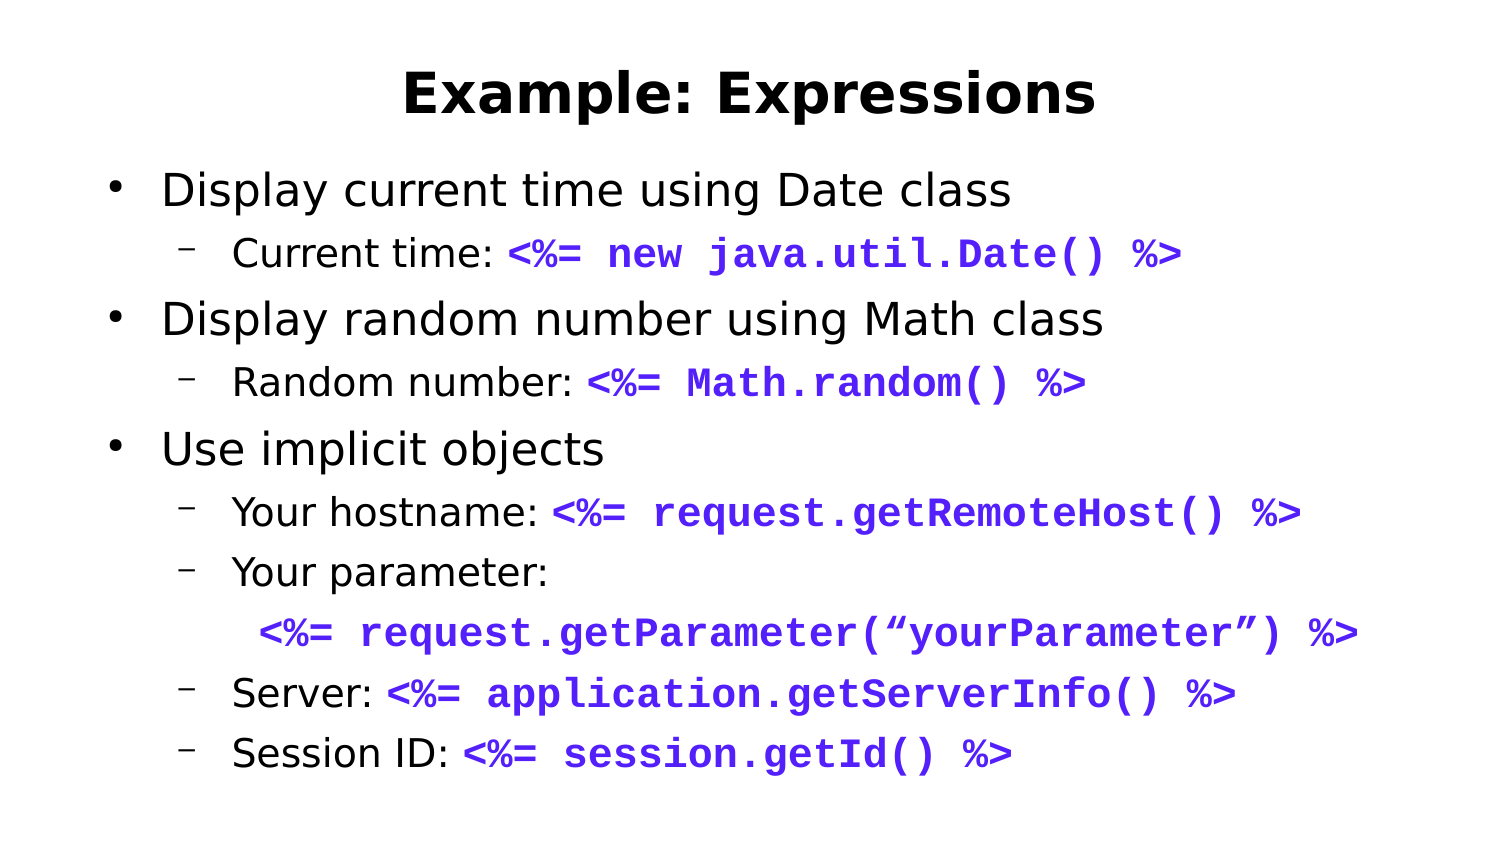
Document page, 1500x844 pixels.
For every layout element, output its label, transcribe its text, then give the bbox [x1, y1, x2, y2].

title Example: Expressions [75, 33, 1425, 133]
list Display current time using Date class Current time: <%= new java.util.Date() %> Display random number using Math class Random number: <%= Math.random() %> Use implicit objects Your hostname: <%= request.getRemoteHost() %> Your parameter: <%= request.getParameter(“yourParameter”) %> Server: <%= application.getServerInfo() %> Session ID: <%= session.getId() %> [75, 153, 1395, 807]
